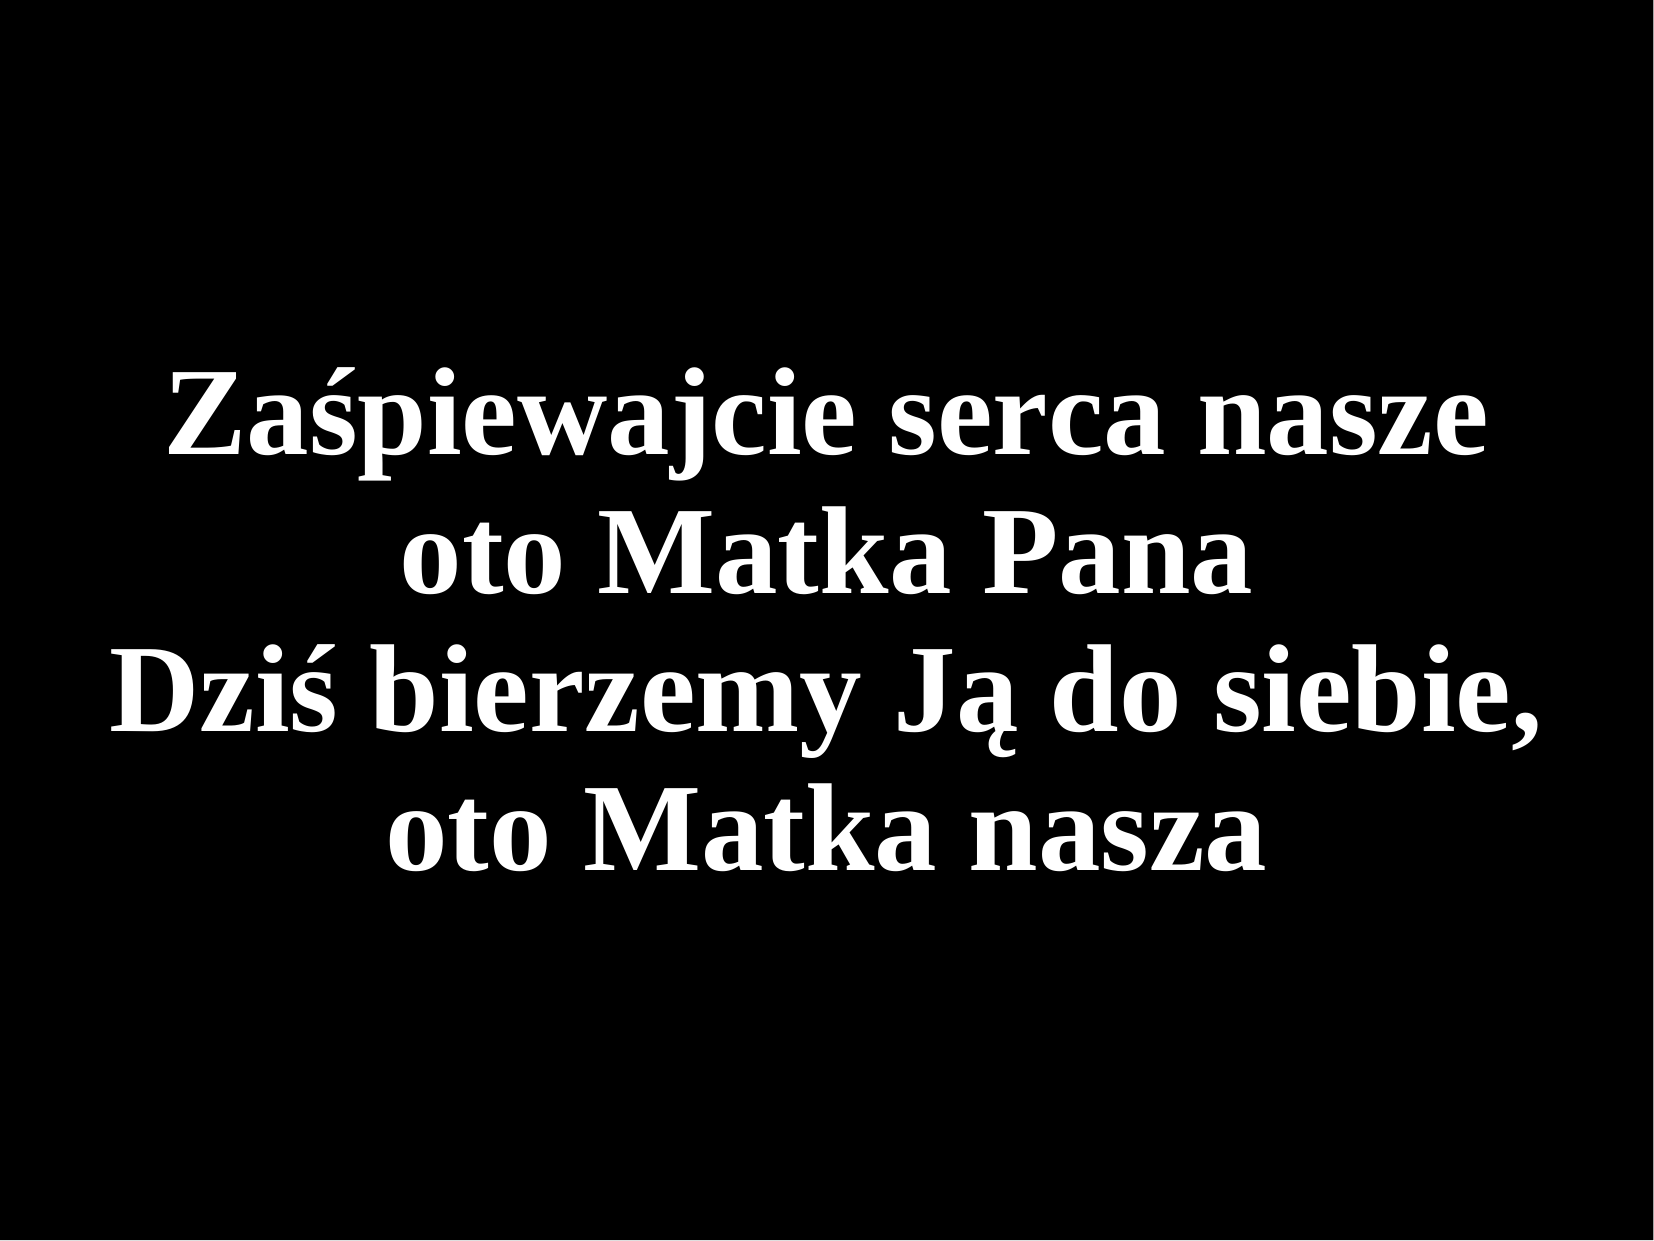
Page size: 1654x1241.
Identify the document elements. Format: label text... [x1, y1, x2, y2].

title Zaśpiewajcie serca nasze oto Matka Pana Dziś bierzemy Ją do siebie, oto Matka nasza [0, 0, 1654, 1241]
